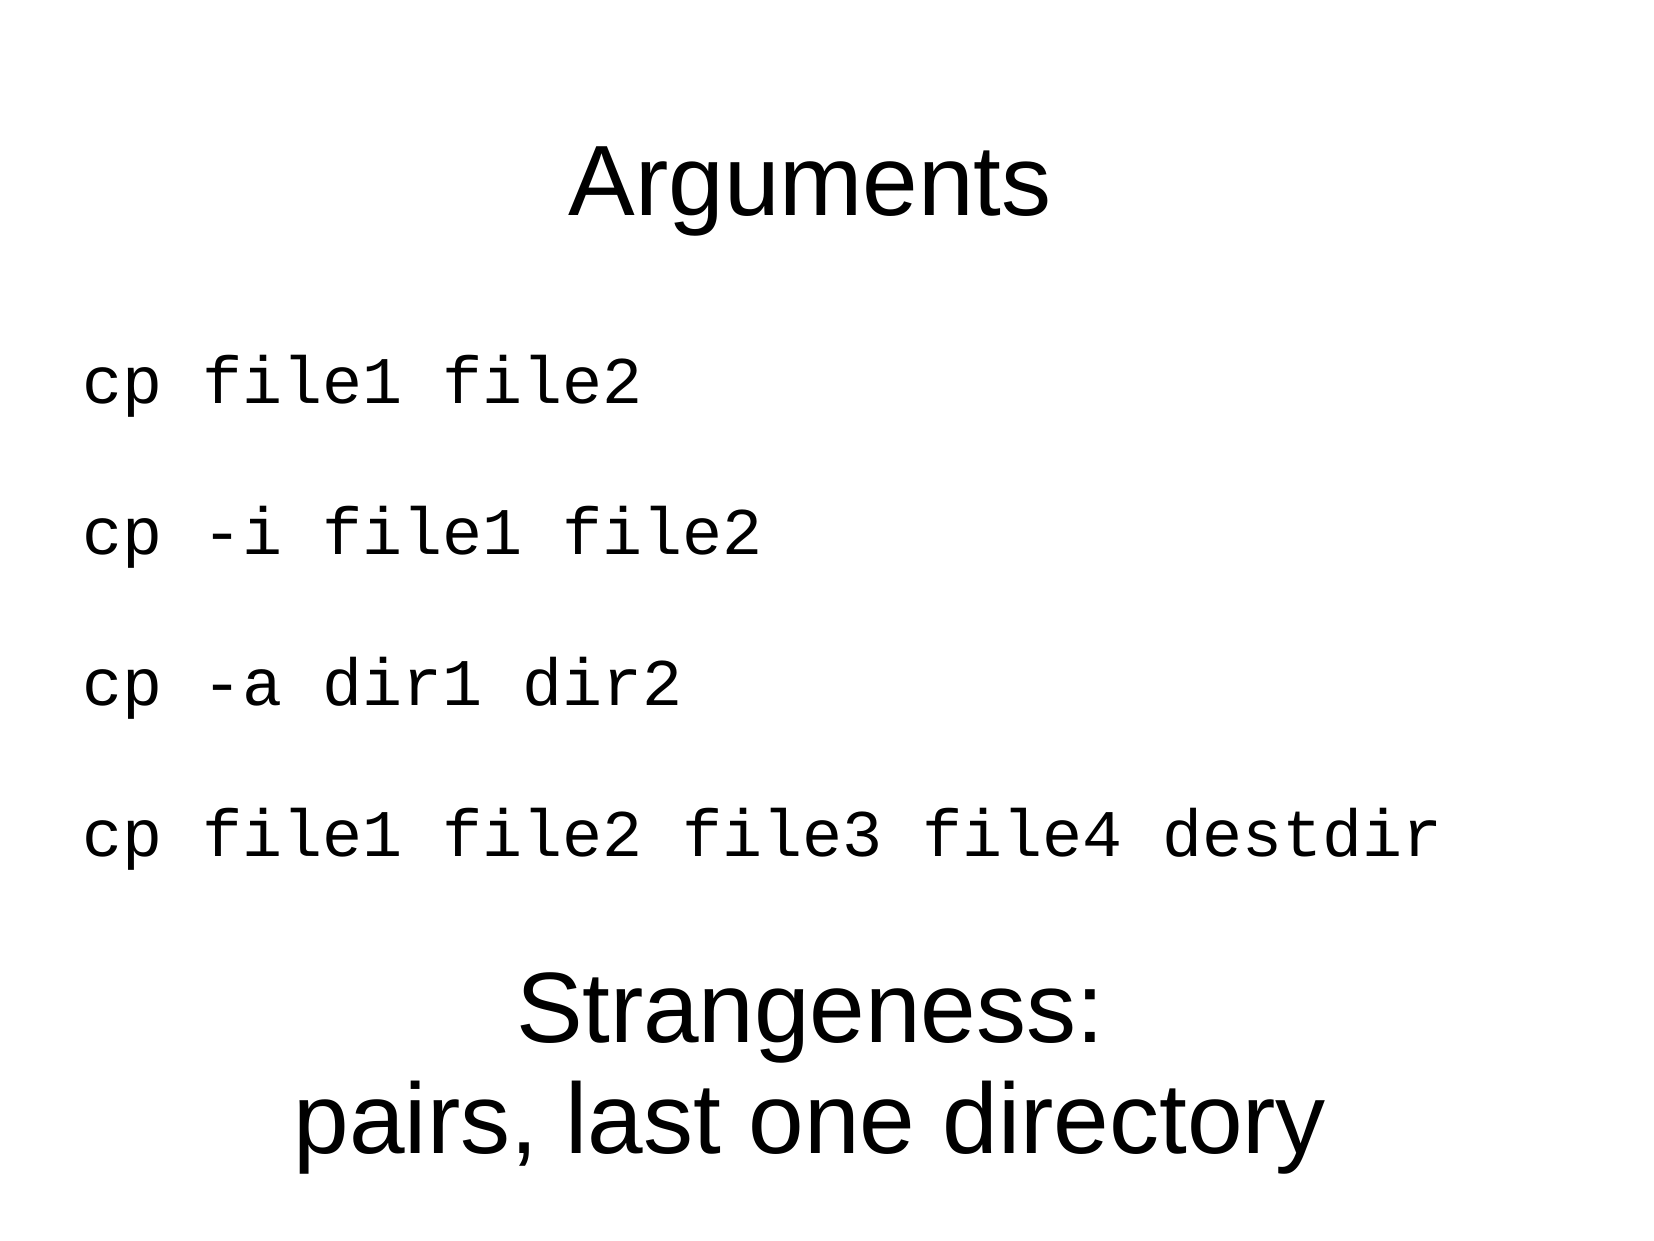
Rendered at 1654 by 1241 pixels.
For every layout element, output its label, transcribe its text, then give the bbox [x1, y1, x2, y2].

text_box Arguments cp file1 file2 cp -i file1 file2 cp -a dir1 dir2 cp file1 file2 file3 file4 destdir Strangeness: pairs, last one directory [82, 124, 1538, 1176]
